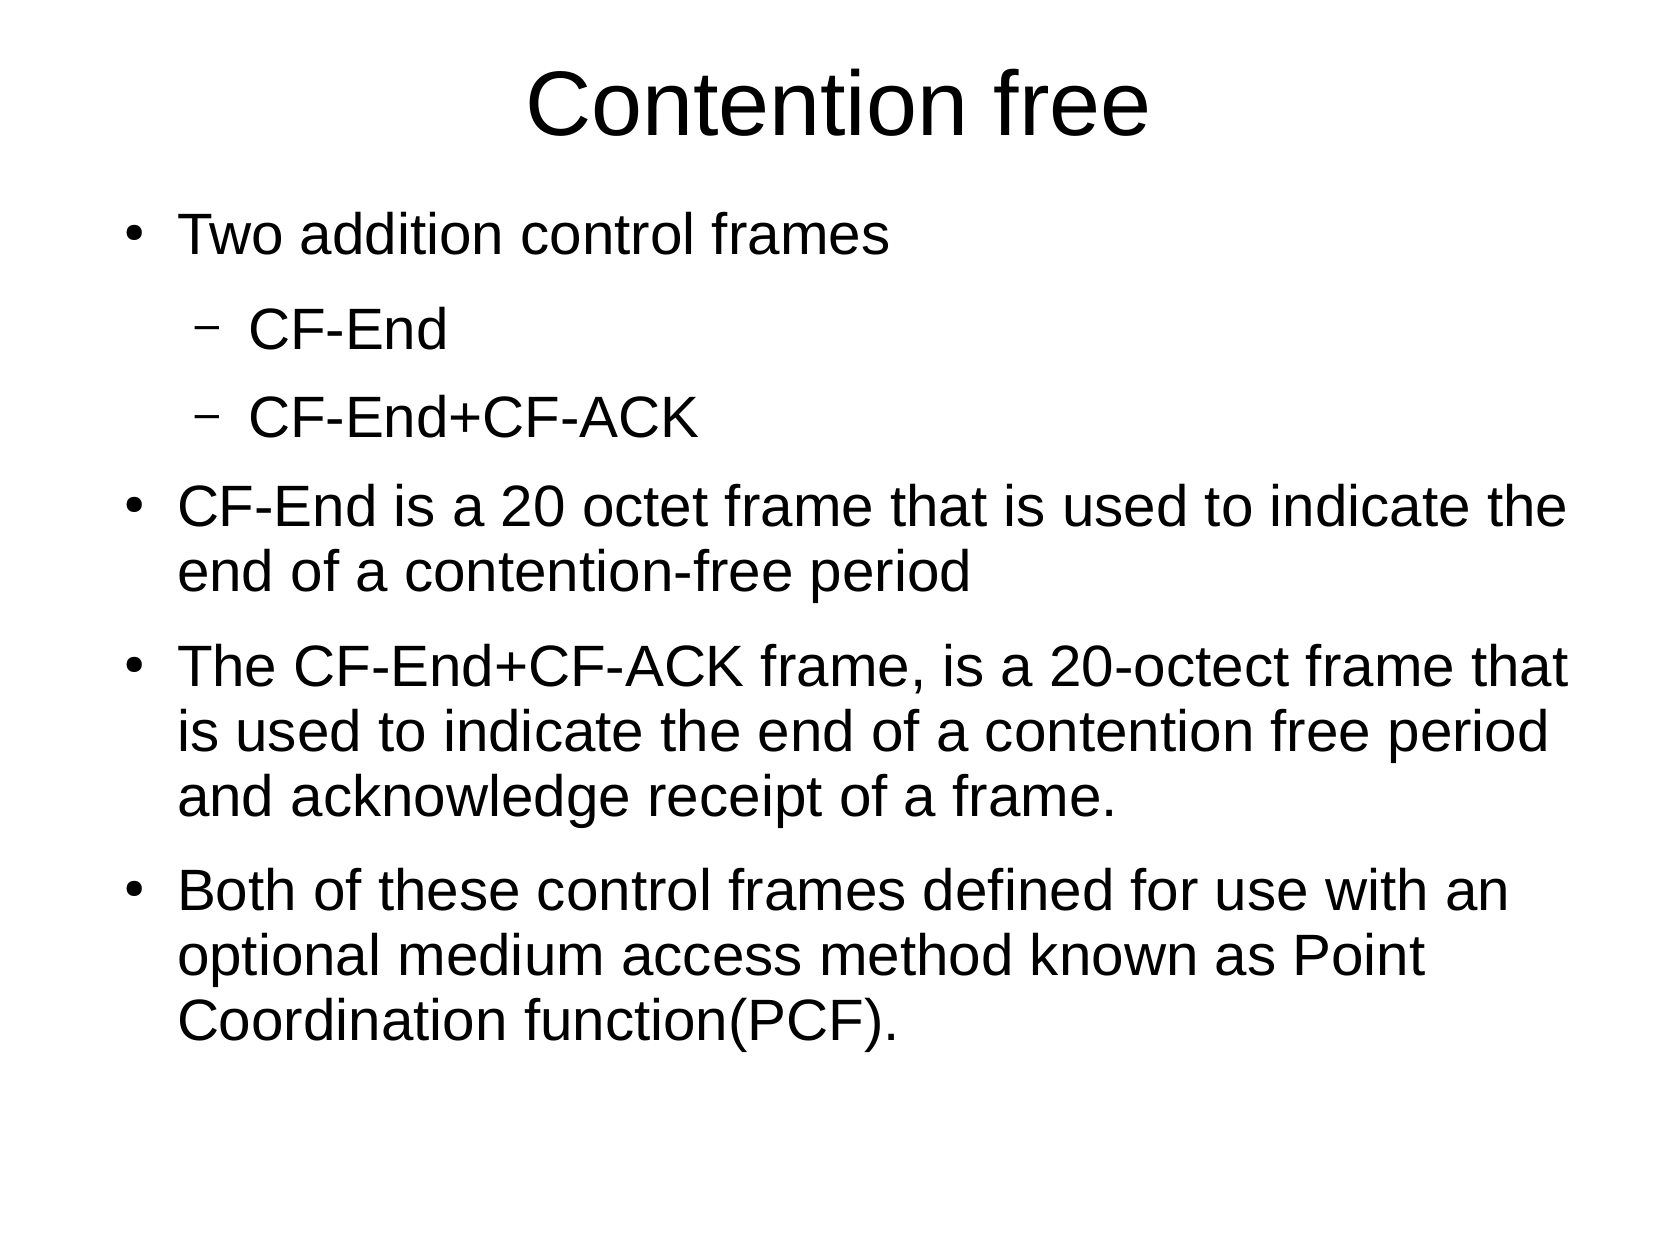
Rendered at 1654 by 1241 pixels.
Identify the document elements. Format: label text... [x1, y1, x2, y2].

list Two addition control frames CF-End CF-End+CF-ACK CF-End is a 20 octet frame that is used to indicate the end of a contention-free period The CF-End+CF-ACK frame, is a 20-octect frame that is used to indicate the end of a contention free period and acknowledge receipt of a frame. Both of these control frames defined for use with an optional medium access method known as Point Coordination function(PCF). [106, 202, 1595, 1158]
title Contention free [94, 0, 1583, 208]
